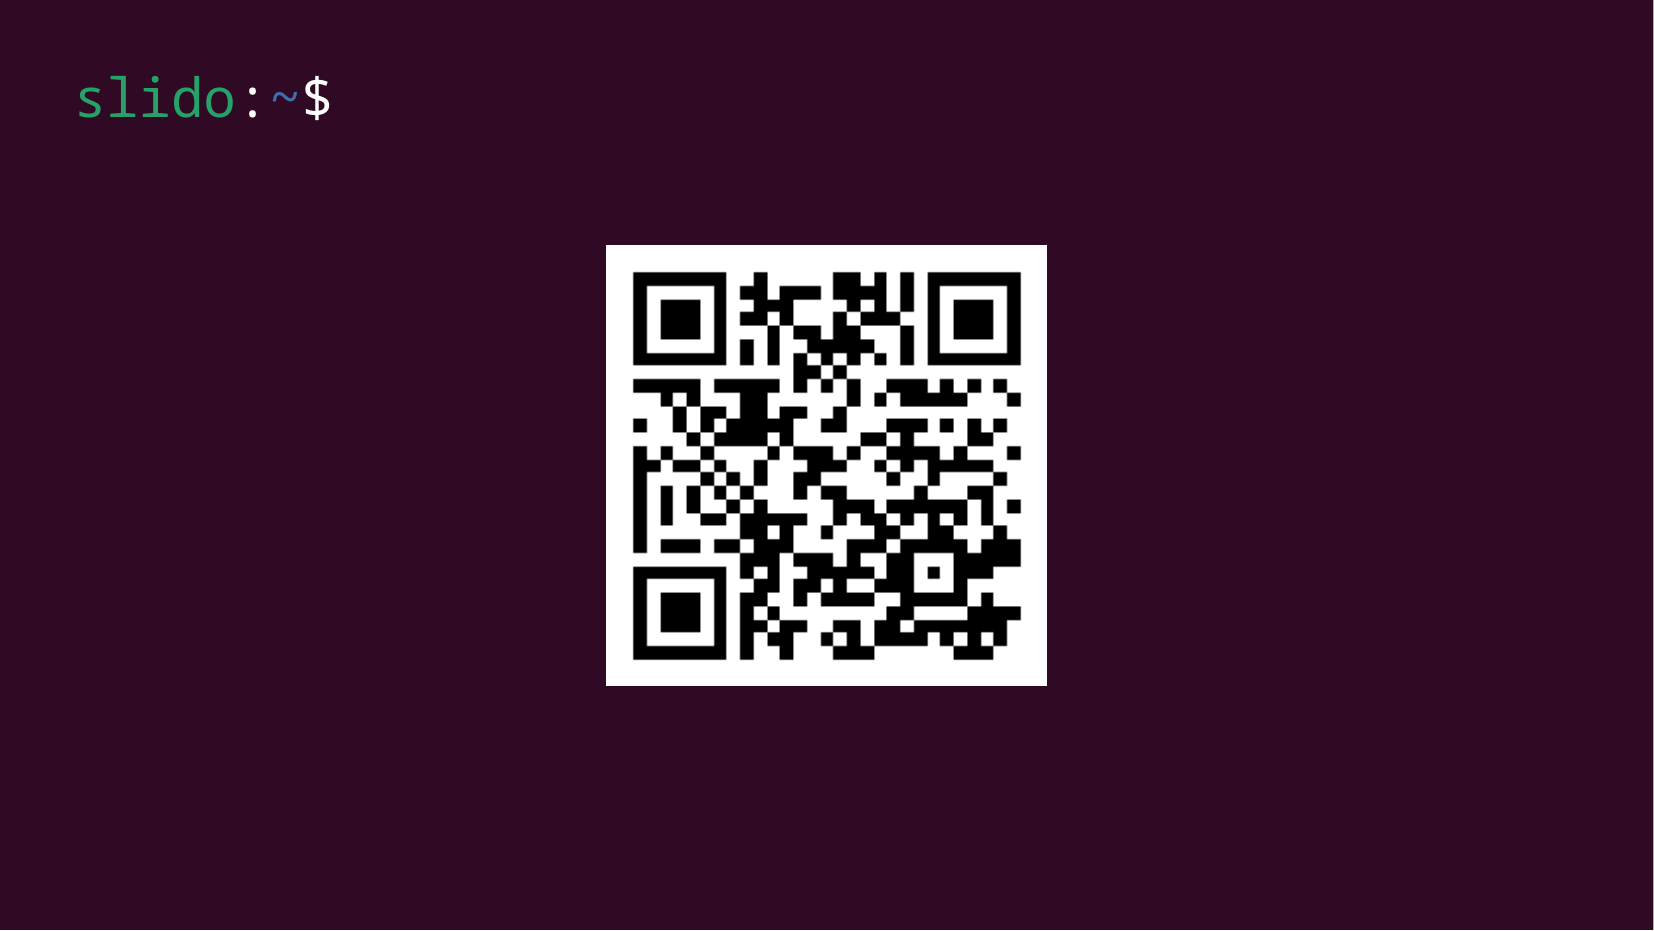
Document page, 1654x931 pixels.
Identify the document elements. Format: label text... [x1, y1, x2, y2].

text_box slido:~$ [59, 55, 1201, 139]
picture [606, 245, 1047, 686]
